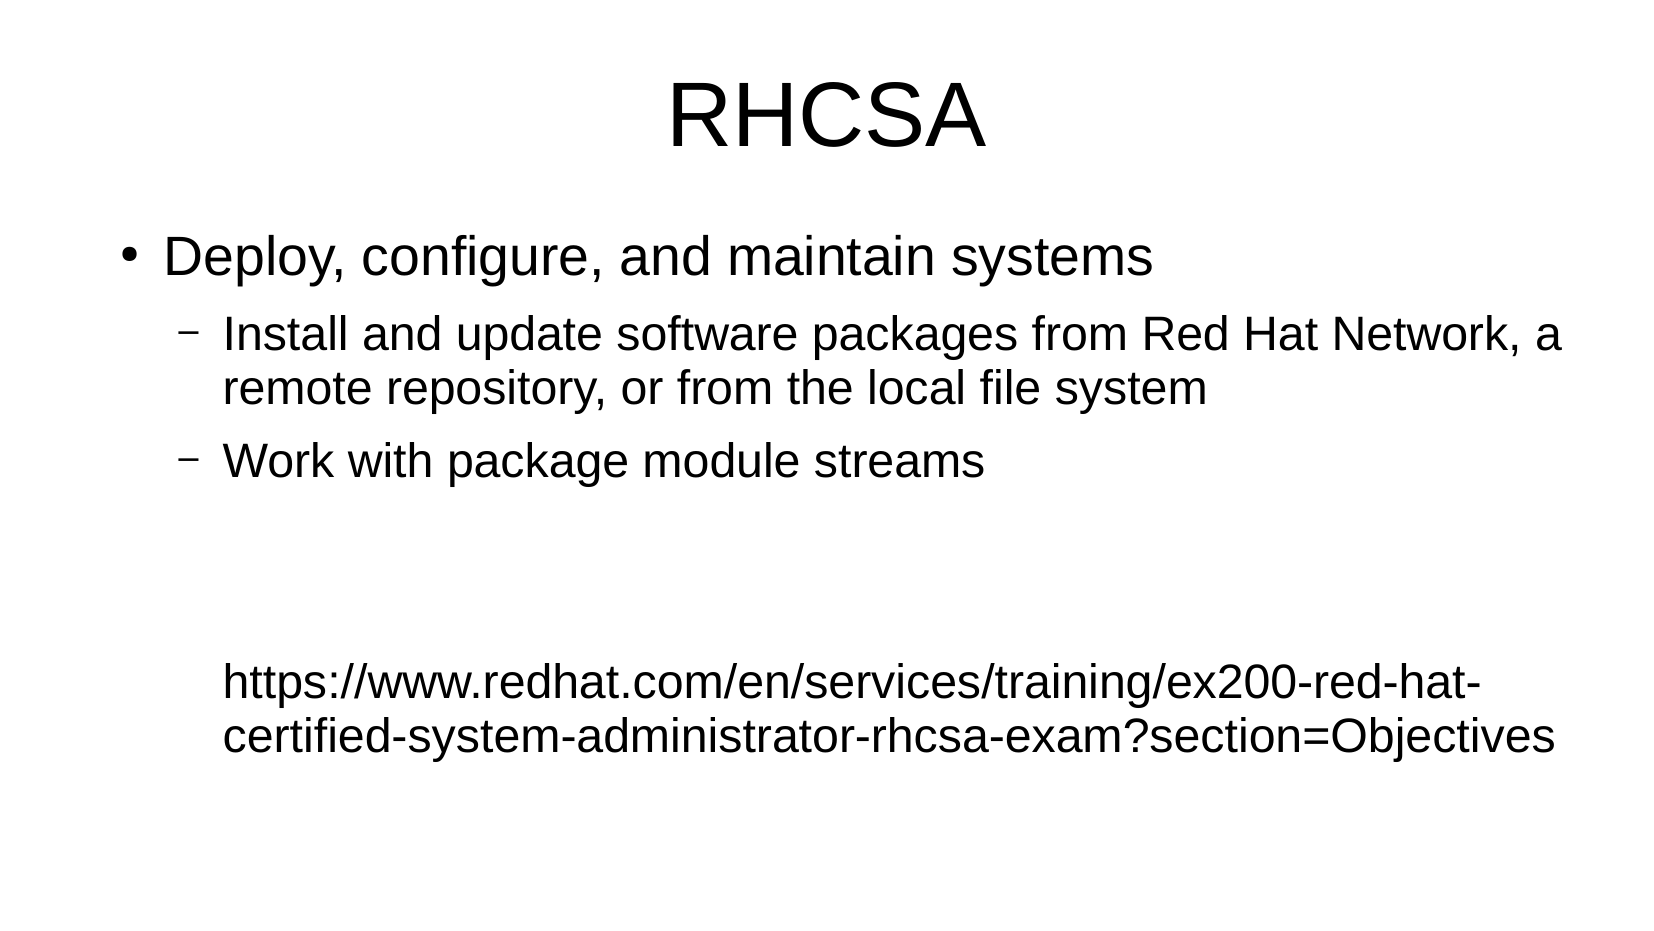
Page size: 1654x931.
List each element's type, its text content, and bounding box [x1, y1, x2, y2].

title RHCSA [82, 37, 1571, 193]
list Deploy, configure, and maintain systems Install and update software packages from Red Hat Network, a remote repository, or from the local file system Work with package module streams https://www.redhat.com/en/services/training/ex200-red-hat-certified-system-administrator-rhcsa-exam?section=Objectives [105, 225, 1594, 765]
